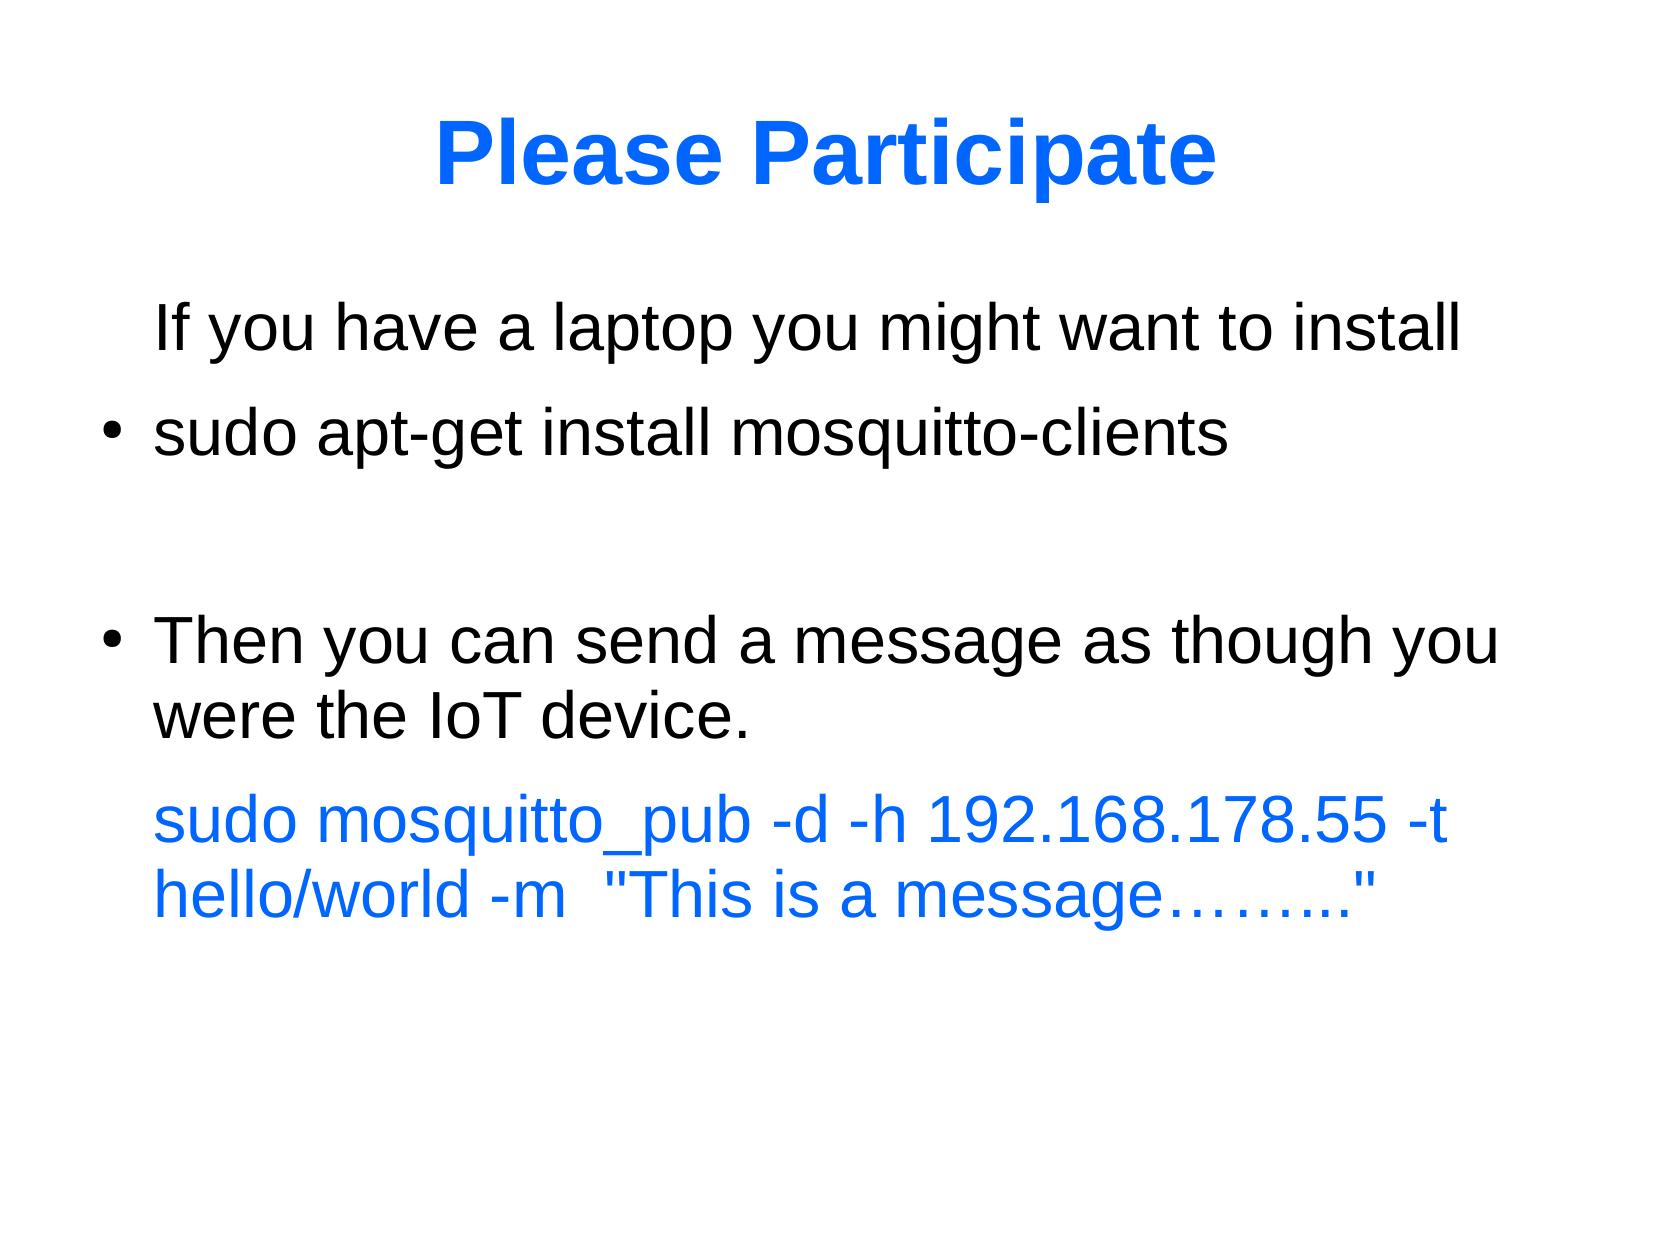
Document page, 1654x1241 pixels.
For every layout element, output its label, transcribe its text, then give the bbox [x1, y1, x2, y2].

title Please Participate [82, 49, 1571, 257]
list If you have a laptop you might want to install sudo apt-get install mosquitto-clients Then you can send a message as though you were the IoT device. sudo mosquitto_pub -d -h 192.168.178.55 -t hello/world -m "This is a message……..." [82, 290, 1571, 1010]
